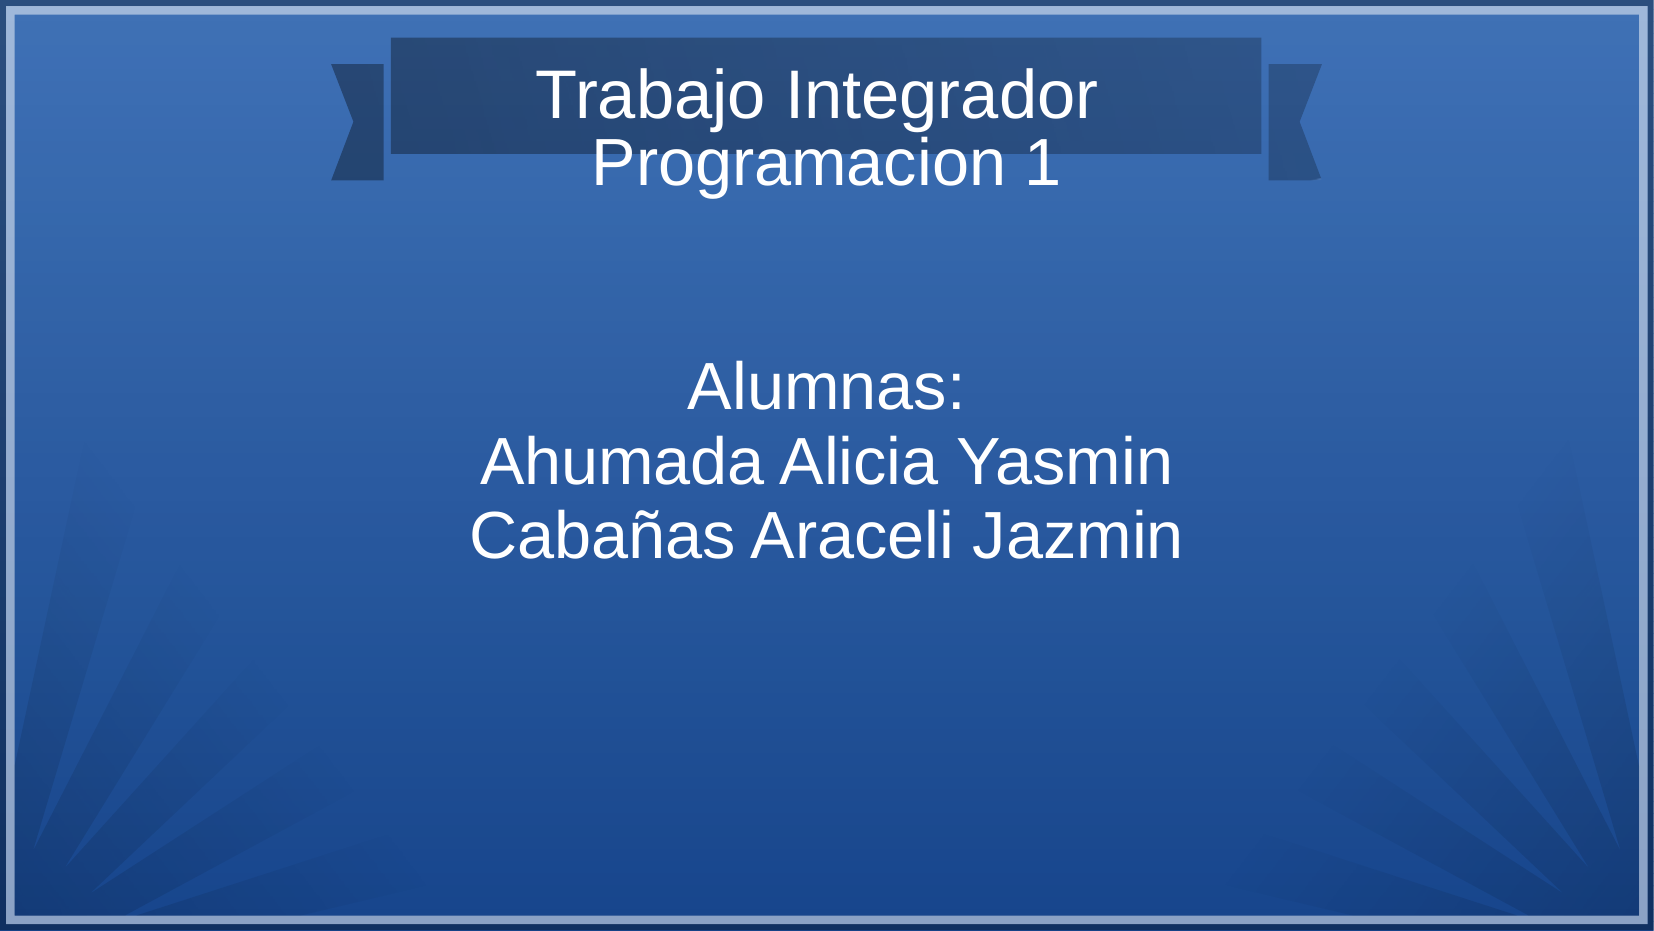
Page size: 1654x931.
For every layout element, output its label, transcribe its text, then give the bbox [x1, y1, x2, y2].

title Trabajo Integrador [389, 35, 1264, 124]
subtitle Programacion 1 Alumnas: Ahumada Alicia Yasmin Cabañas Araceli Jazmin [82, 124, 1571, 931]
